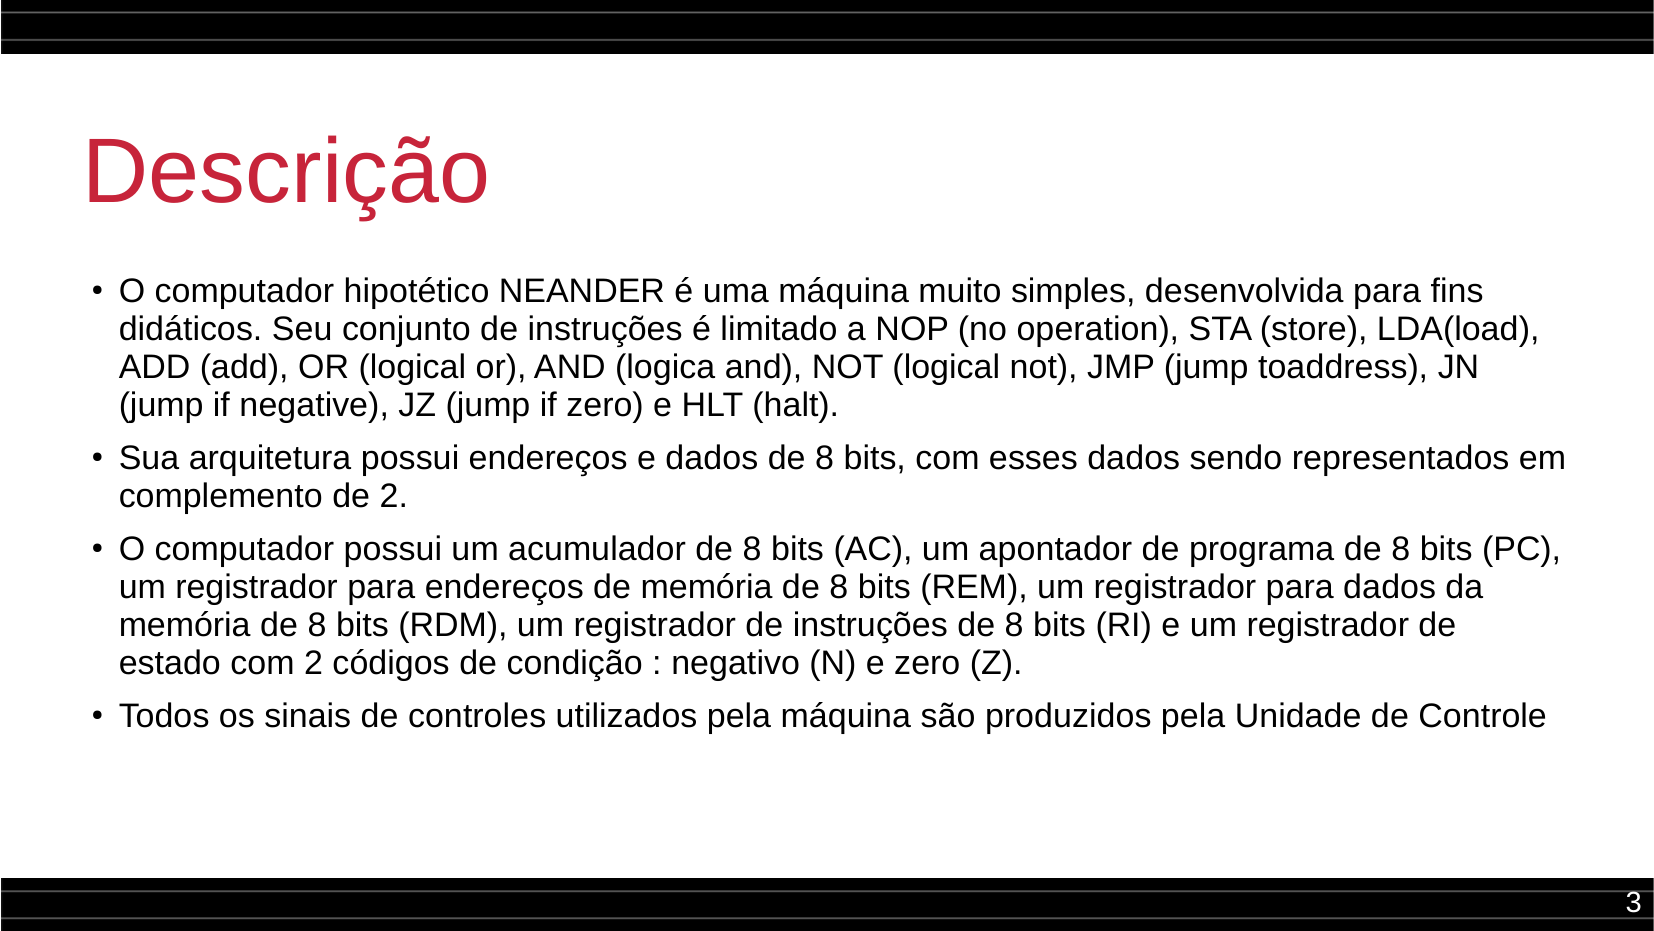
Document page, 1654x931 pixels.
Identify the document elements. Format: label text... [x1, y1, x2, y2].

title Descrição [82, 92, 1571, 249]
picture [1, 878, 1654, 931]
picture [1, 0, 1654, 54]
list O computador hipotético NEANDER é uma máquina muito simples, desenvolvida para fins didáticos. Seu conjunto de instruções é limitado a NOP (no operation), STA (store), LDA(load), ADD (add), OR (logical or), AND (logica and), NOT (logical not), JMP (jump toaddress), JN (jump if negative), JZ (jump if zero) e HLT (halt). Sua arquitetura possui endereços e dados de 8 bits, com esses dados sendo representados em complemento de 2. O computador possui um acumulador de 8 bits (AC), um apontador de programa de 8 bits (PC), um registrador para endereços de memória de 8 bits (REM), um registrador para dados da memória de 8 bits (RDM), um registrador de instruções de 8 bits (RI) e um registrador de estado com 2 códigos de condição : negativo (N) e zero (Z). Todos os sinais de controles utilizados pela máquina são produzidos pela Unidade de Controle [82, 271, 1571, 758]
